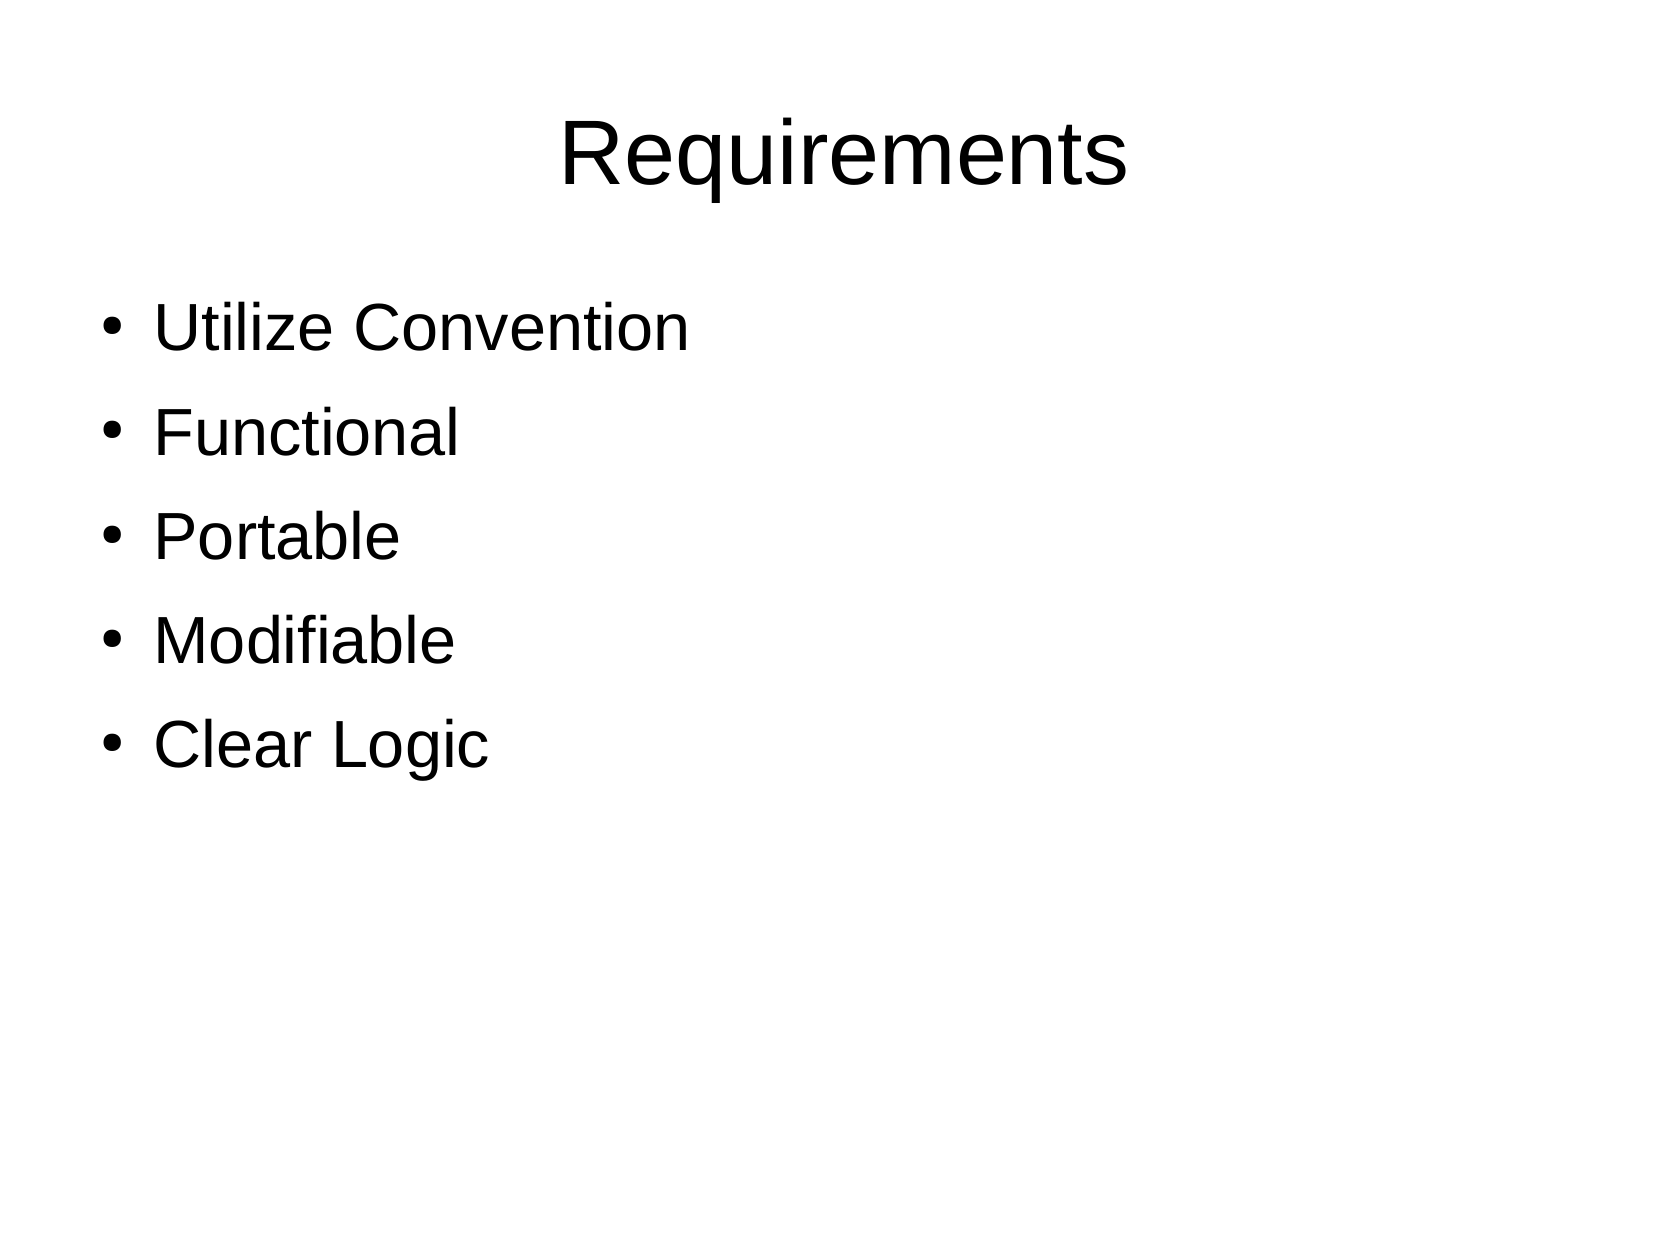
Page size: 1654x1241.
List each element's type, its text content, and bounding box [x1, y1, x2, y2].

list Utilize Convention Functional Portable Modifiable Clear Logic [82, 290, 1571, 1010]
title Requirements [82, 49, 1571, 257]
